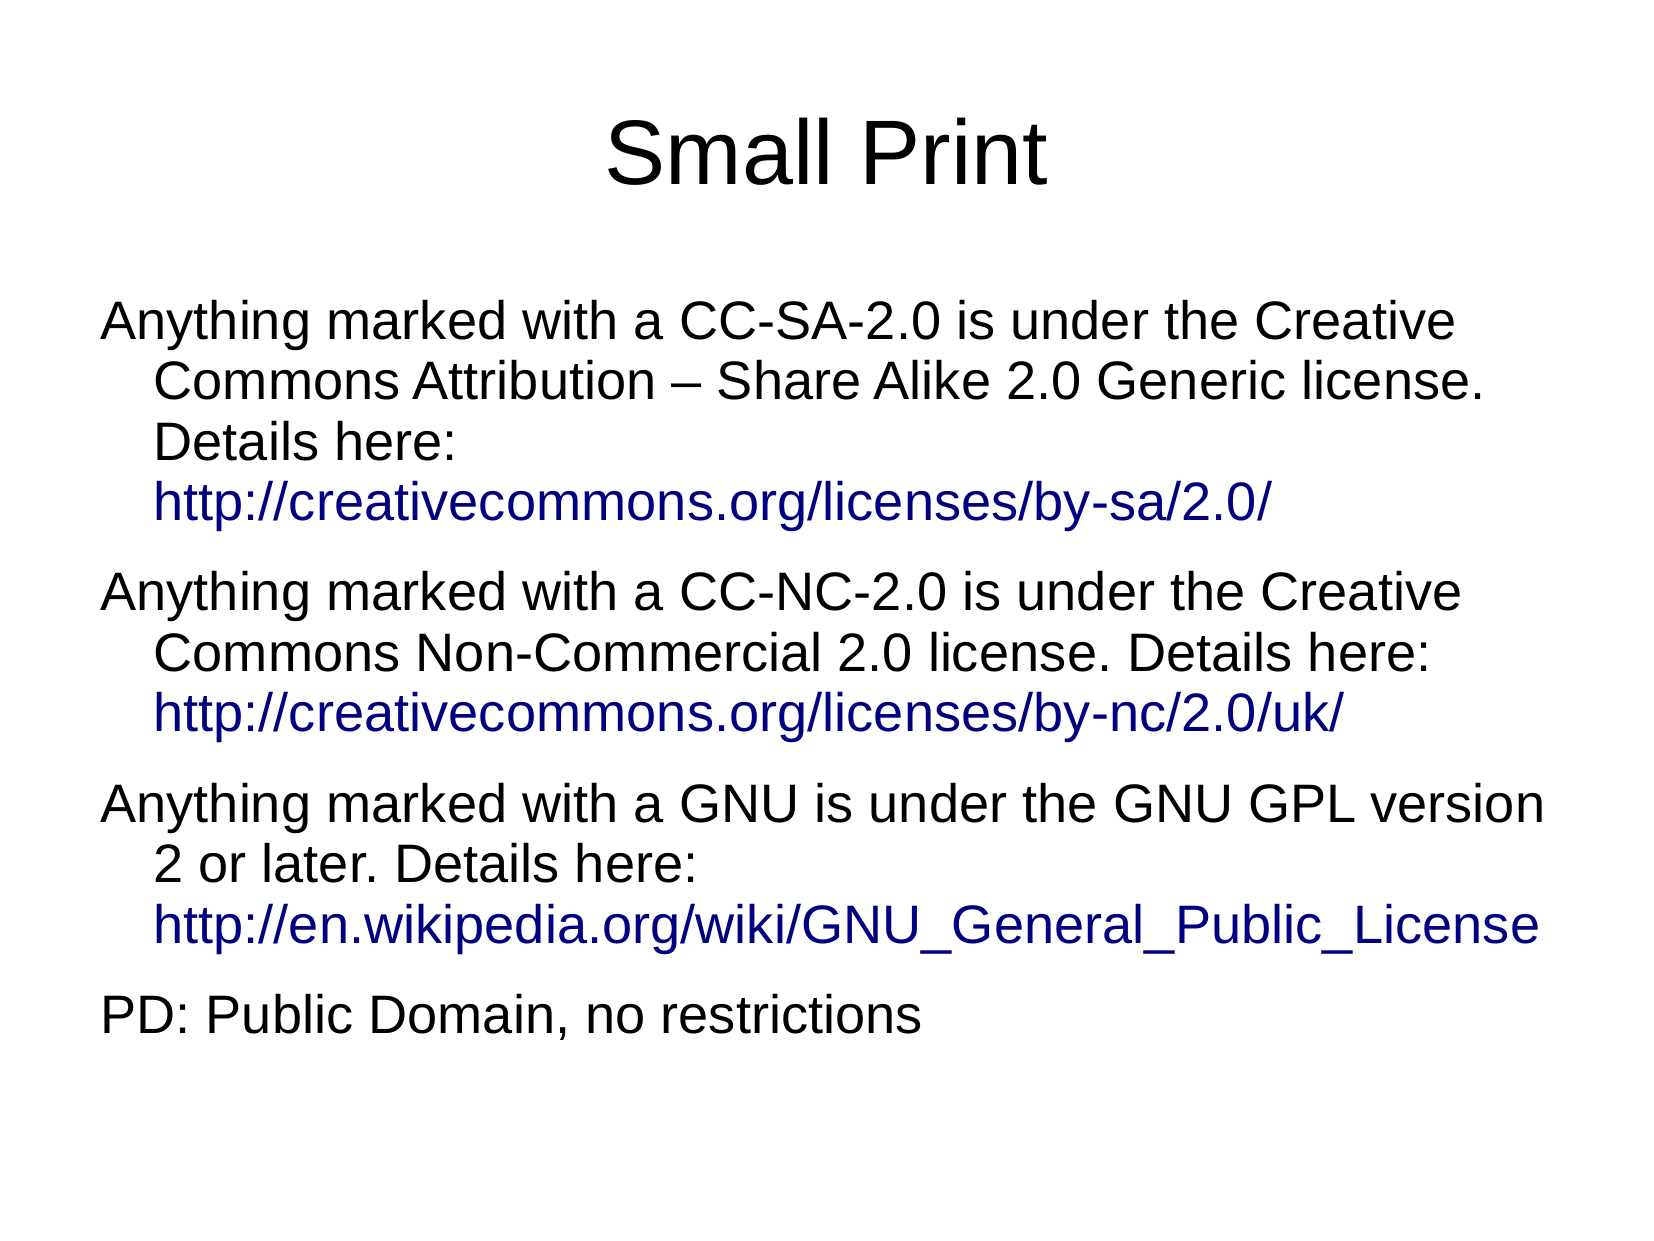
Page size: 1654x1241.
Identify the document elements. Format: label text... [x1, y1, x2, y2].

list Anything marked with a CC-SA-2.0 is under the Creative Commons Attribution – Share Alike 2.0 Generic license. Details here: http://creativecommons.org/licenses/by-sa/2.0/ Anything marked with a CC-NC-2.0 is under the Creative Commons Non-Commercial 2.0 license. Details here:http://creativecommons.org/licenses/by-nc/2.0/uk/ Anything marked with a GNU is under the GNU GPL version 2 or later. Details here:http://en.wikipedia.org/wiki/GNU_General_Public_License PD: Public Domain, no restrictions [82, 290, 1571, 1119]
title Small Print [82, 56, 1571, 250]
